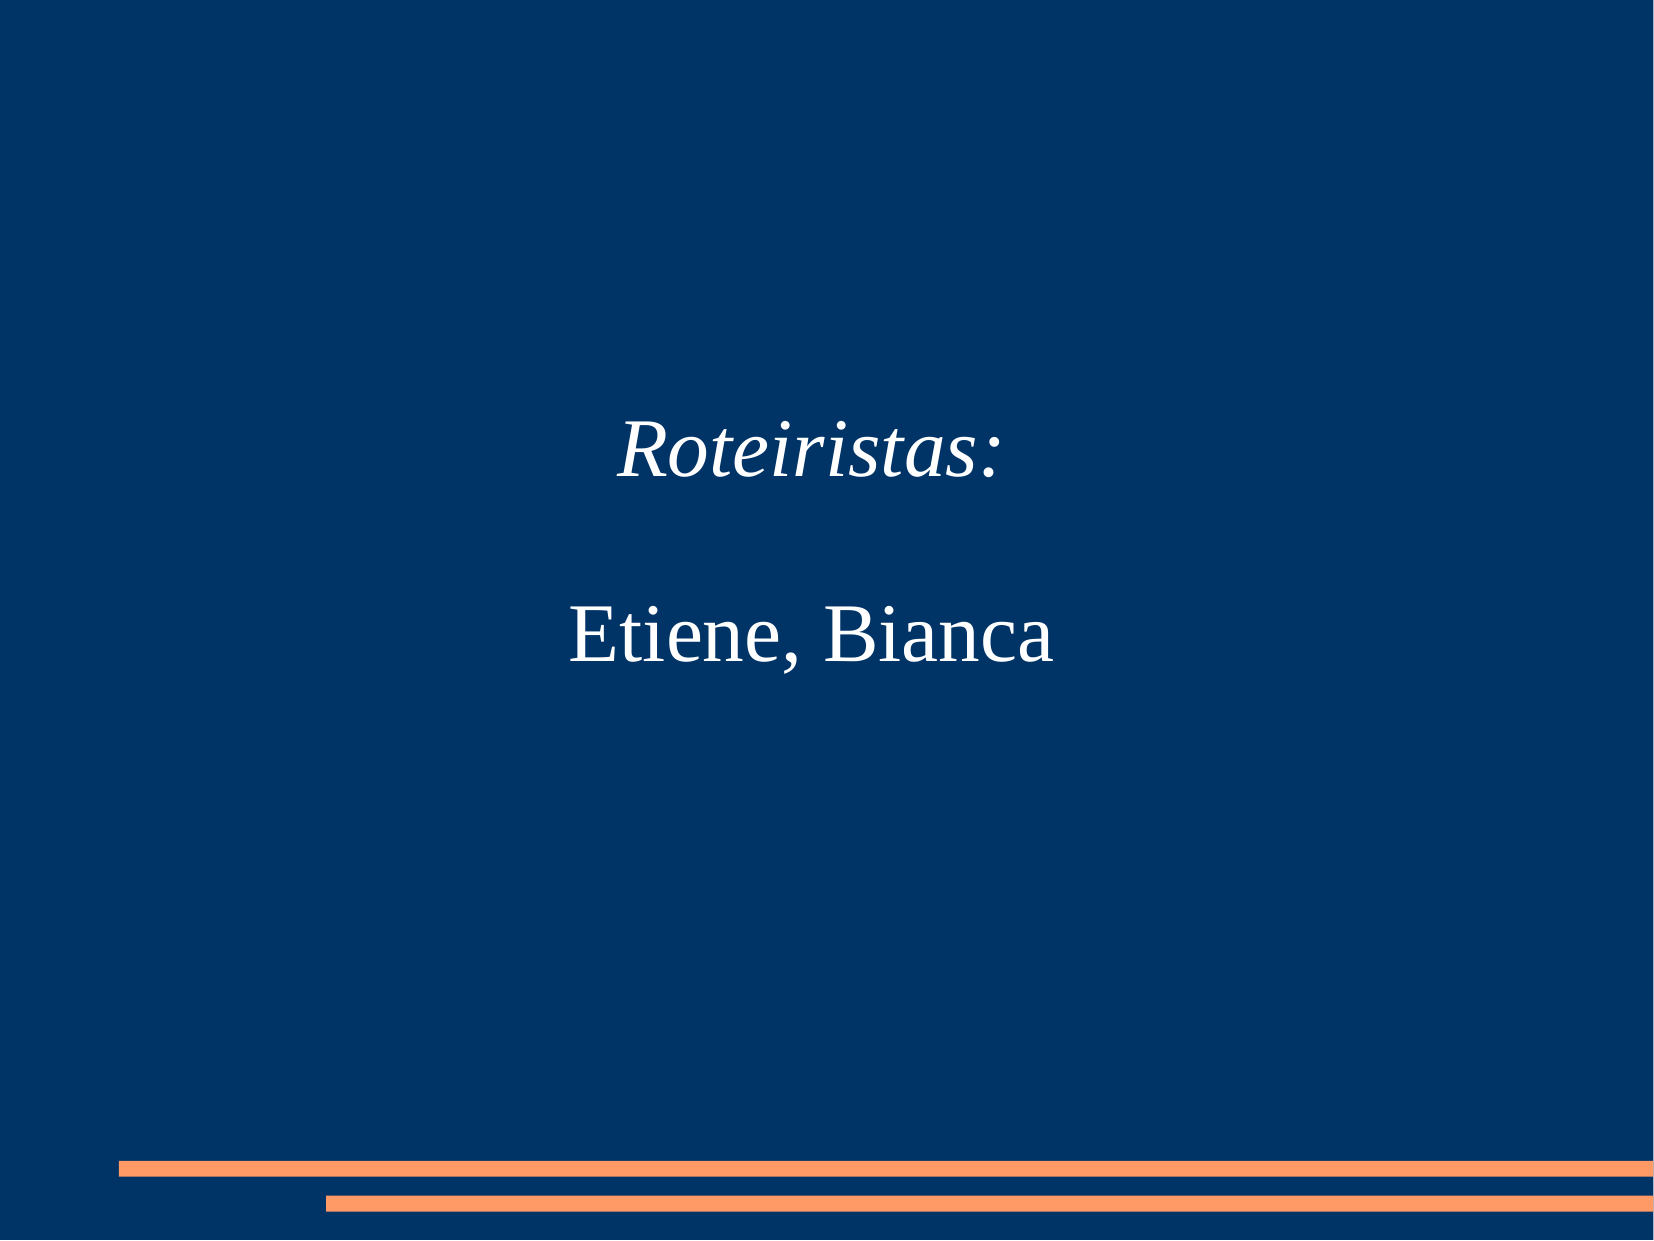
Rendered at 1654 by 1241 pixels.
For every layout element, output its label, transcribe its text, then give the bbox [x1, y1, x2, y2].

text_box Roteiristas: Etiene, Bianca [118, 402, 1506, 680]
